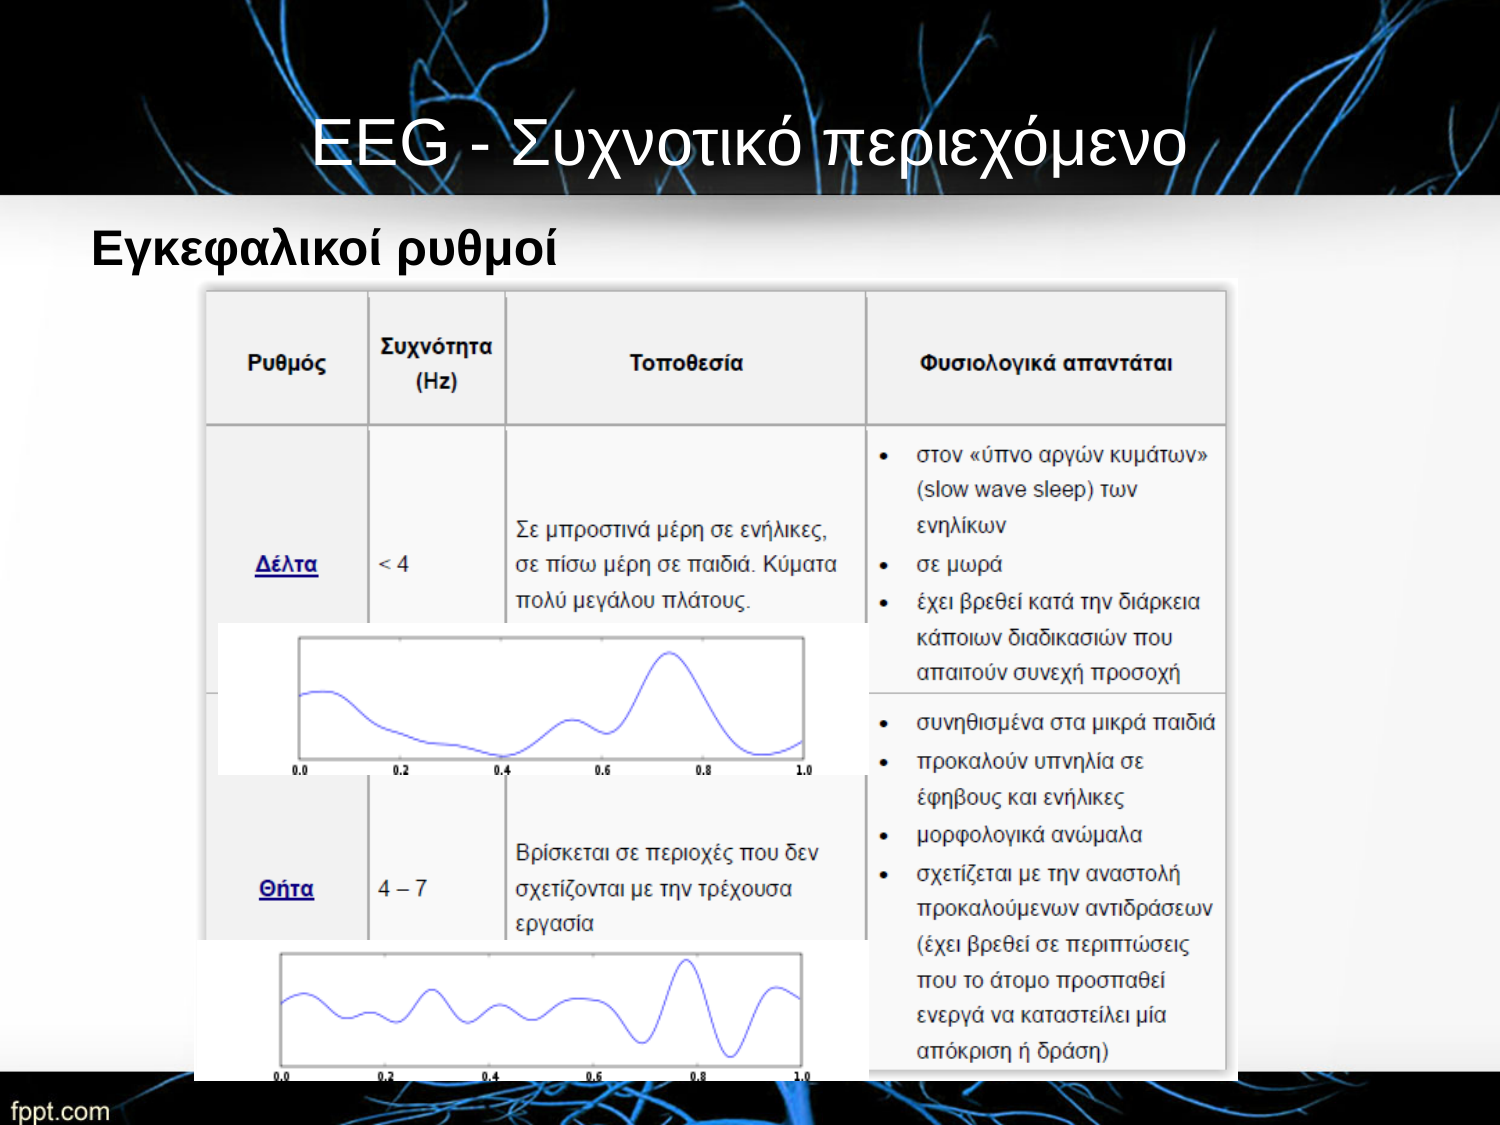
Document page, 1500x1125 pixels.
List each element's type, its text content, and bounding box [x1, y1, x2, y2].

list Εγκεφαλικοί ρυθμοί [75, 208, 1426, 951]
picture [0, 0, 1500, 1125]
title EEG - Συχνοτικό περιεχόμενο [75, 45, 1425, 208]
